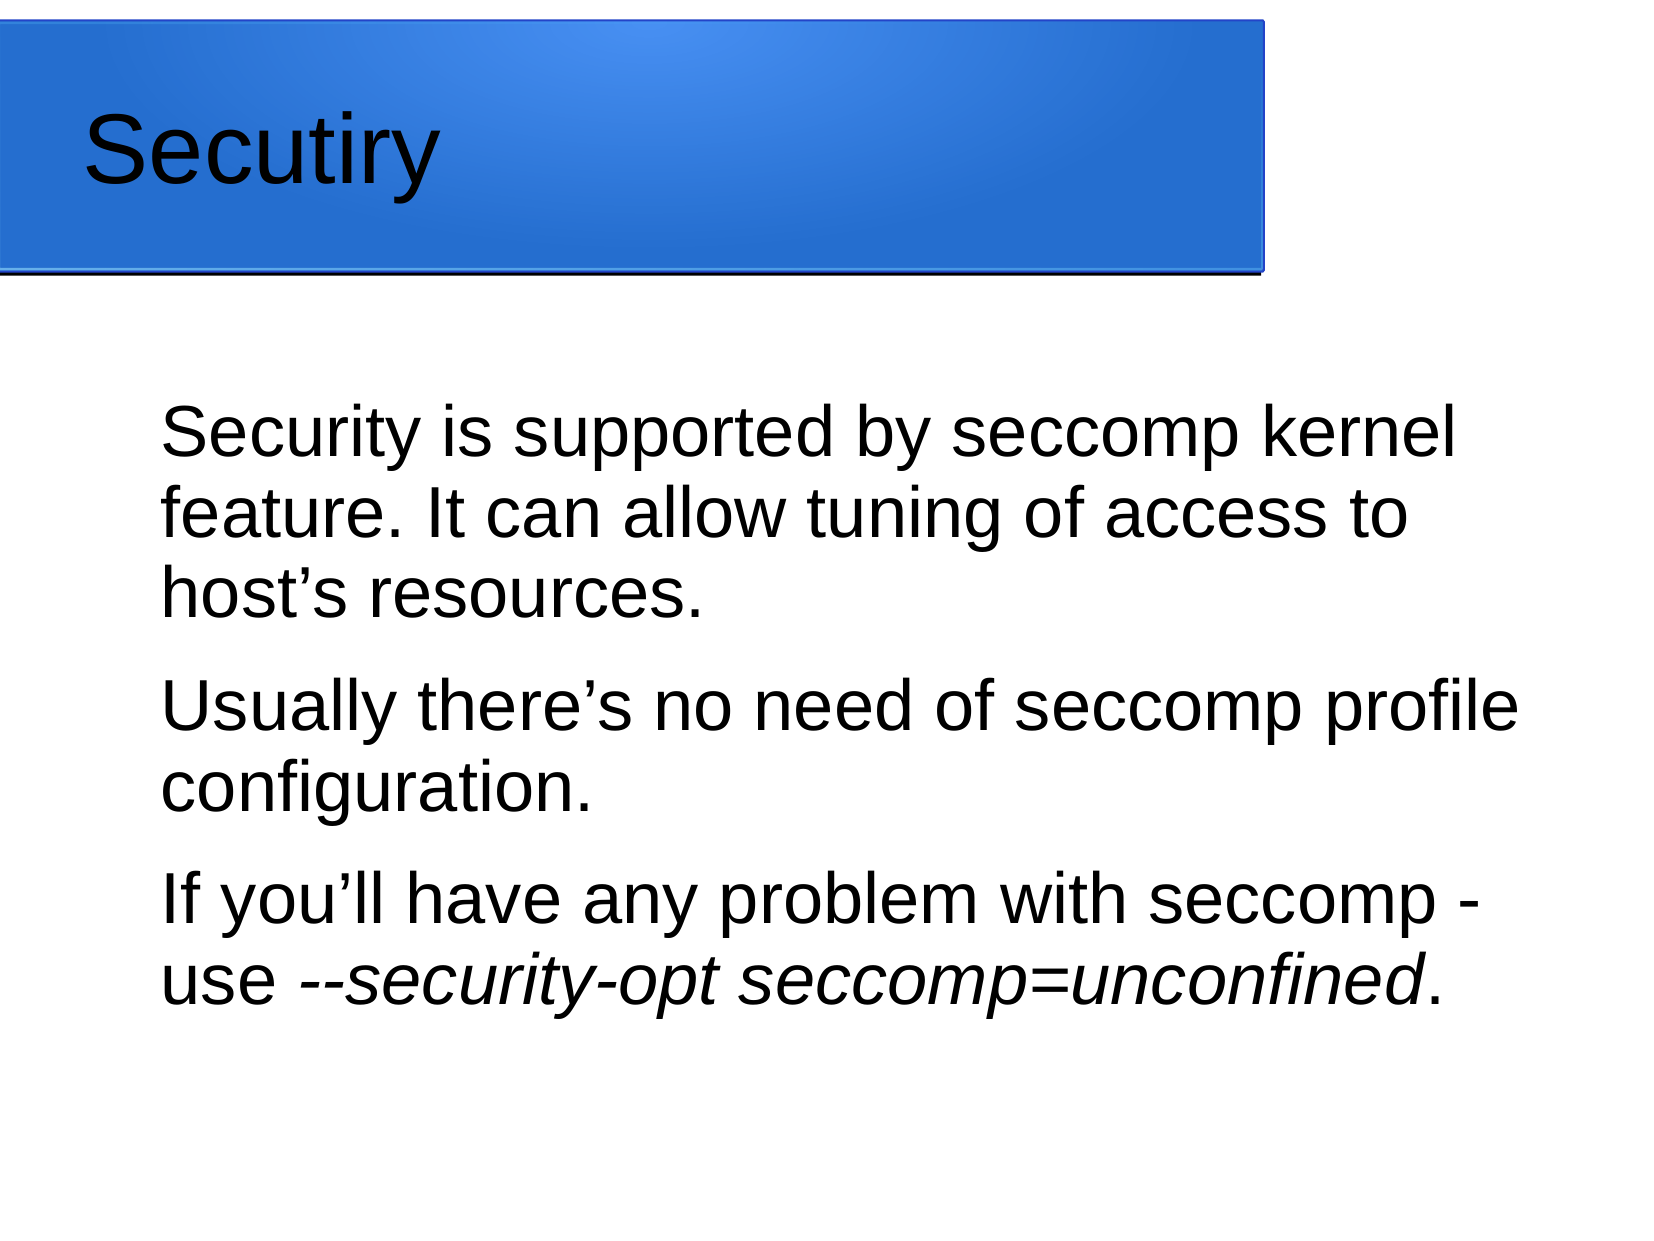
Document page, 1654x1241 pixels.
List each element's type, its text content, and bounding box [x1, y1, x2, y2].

title Secutiry [82, 47, 1235, 252]
list Security is supported by seccomp kernel feature. It can allow tuning of access to host’s resources. Usually there’s no need of seccomp profile configuration. If you’ll have any problem with seccomp - use --security-opt seccomp=unconfined. [90, 390, 1579, 1111]
